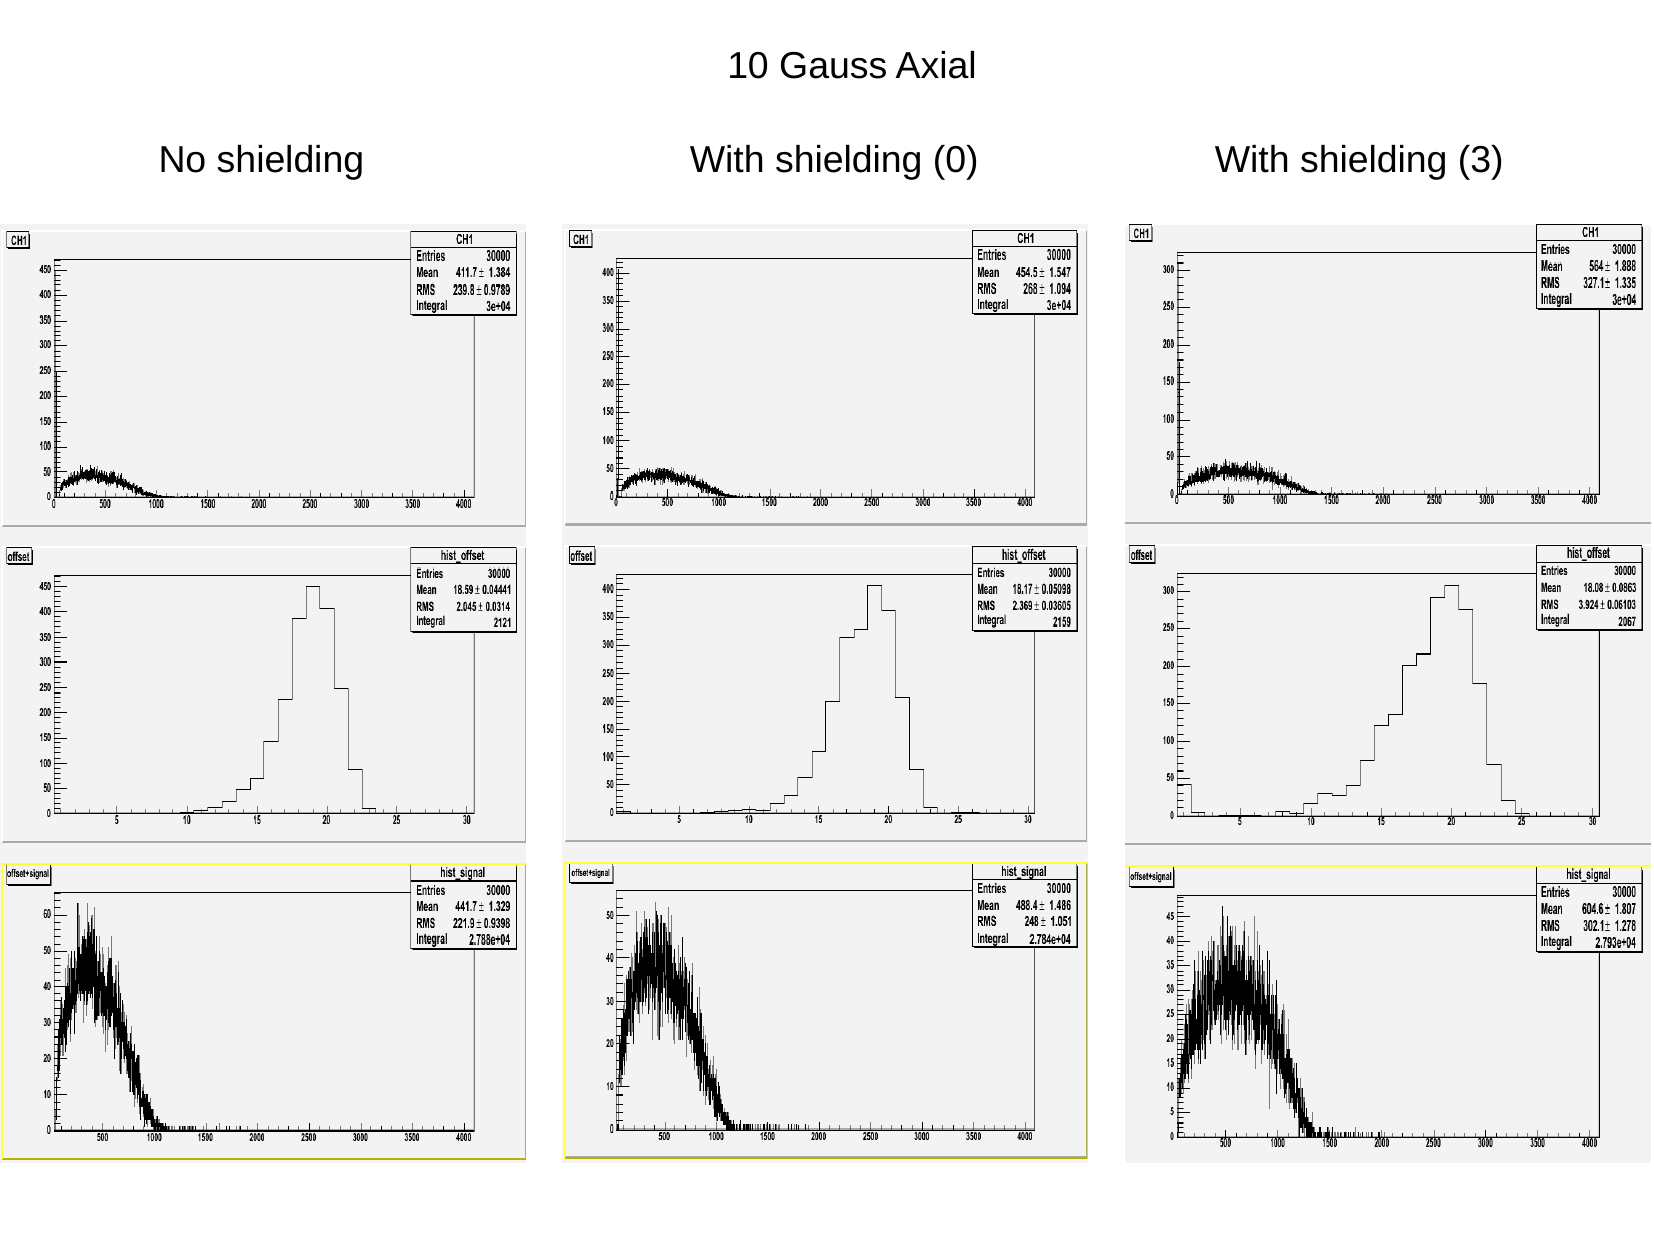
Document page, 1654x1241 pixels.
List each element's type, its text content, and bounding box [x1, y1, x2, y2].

picture [1125, 224, 1651, 1163]
text_box 10 Gauss Axial [712, 37, 1051, 95]
text_box With shielding (3) [1200, 130, 1538, 188]
picture [562, 224, 1088, 1163]
picture [0, 224, 526, 1163]
text_box No shielding [143, 131, 482, 189]
text_box With shielding (0) [675, 130, 1013, 188]
